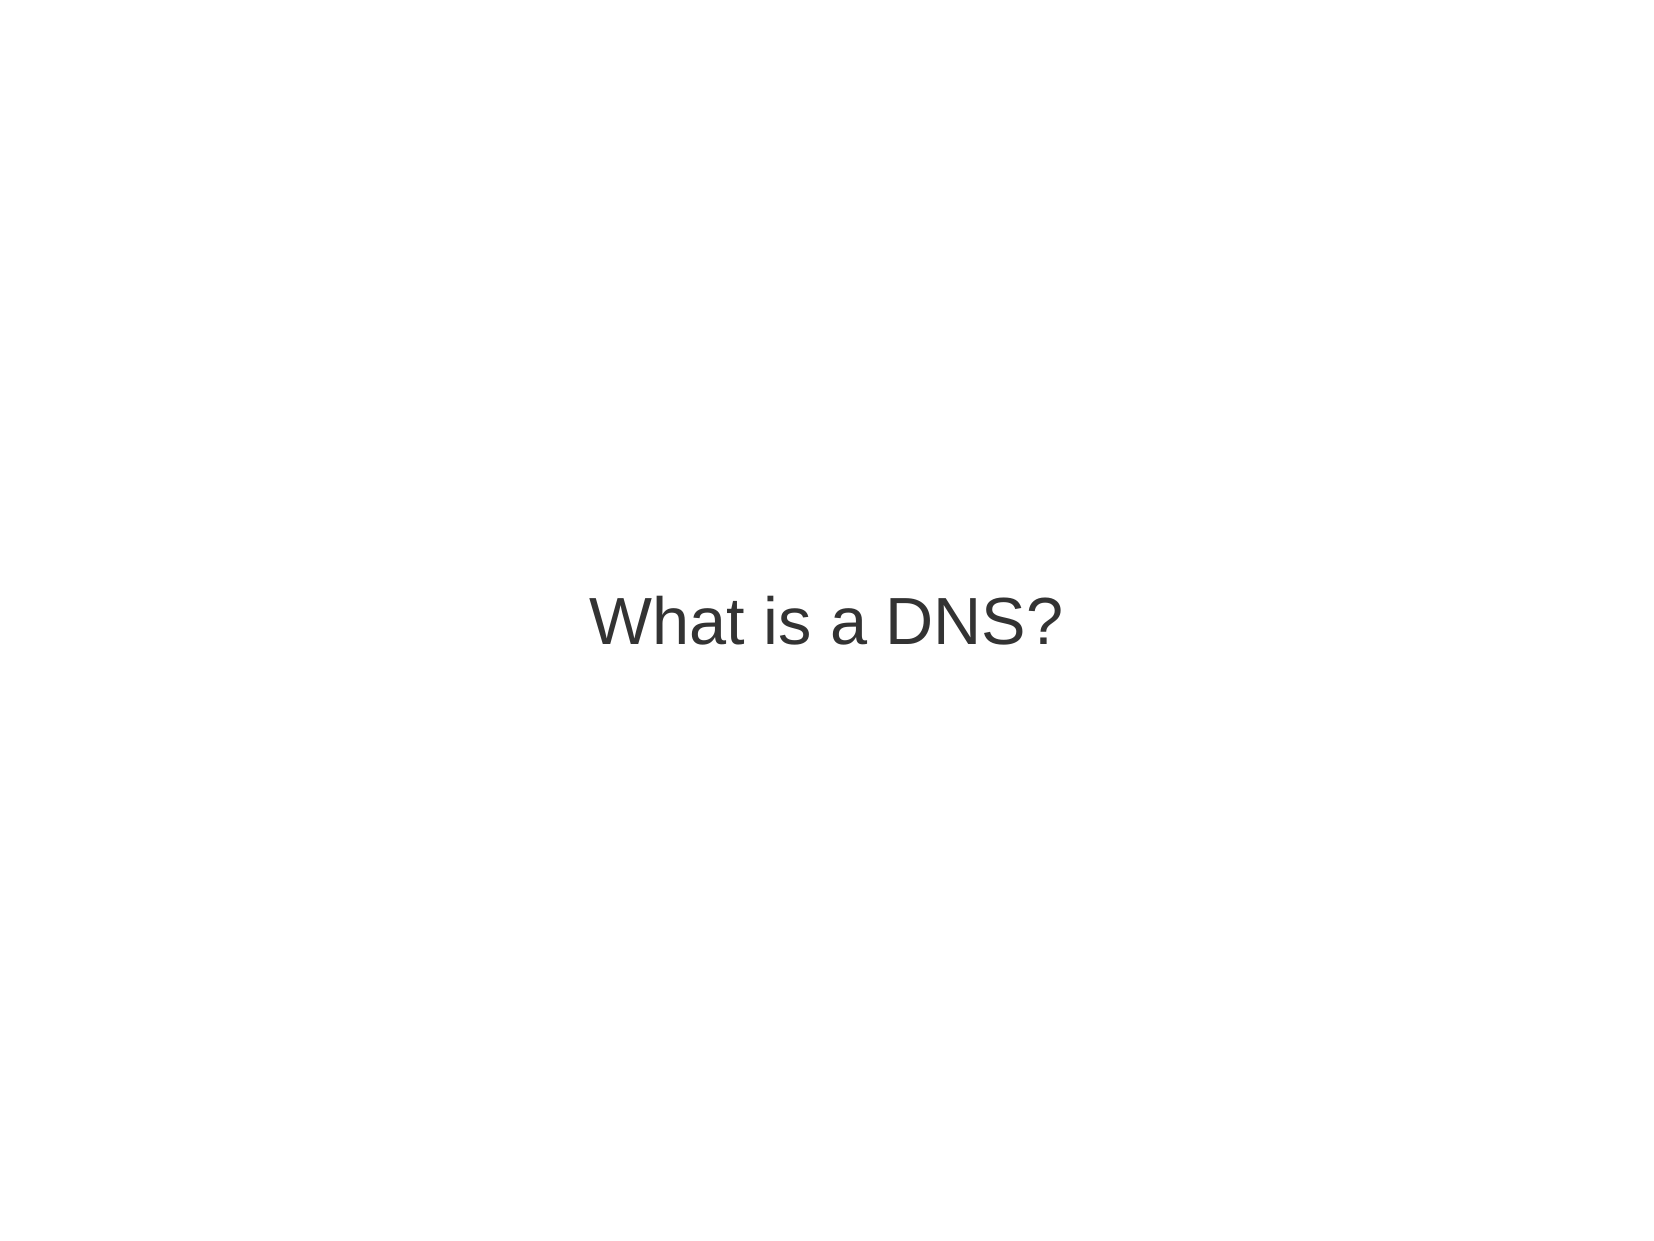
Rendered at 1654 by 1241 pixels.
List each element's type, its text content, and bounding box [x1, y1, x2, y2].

subtitle What is a DNS? [82, 49, 1571, 1193]
